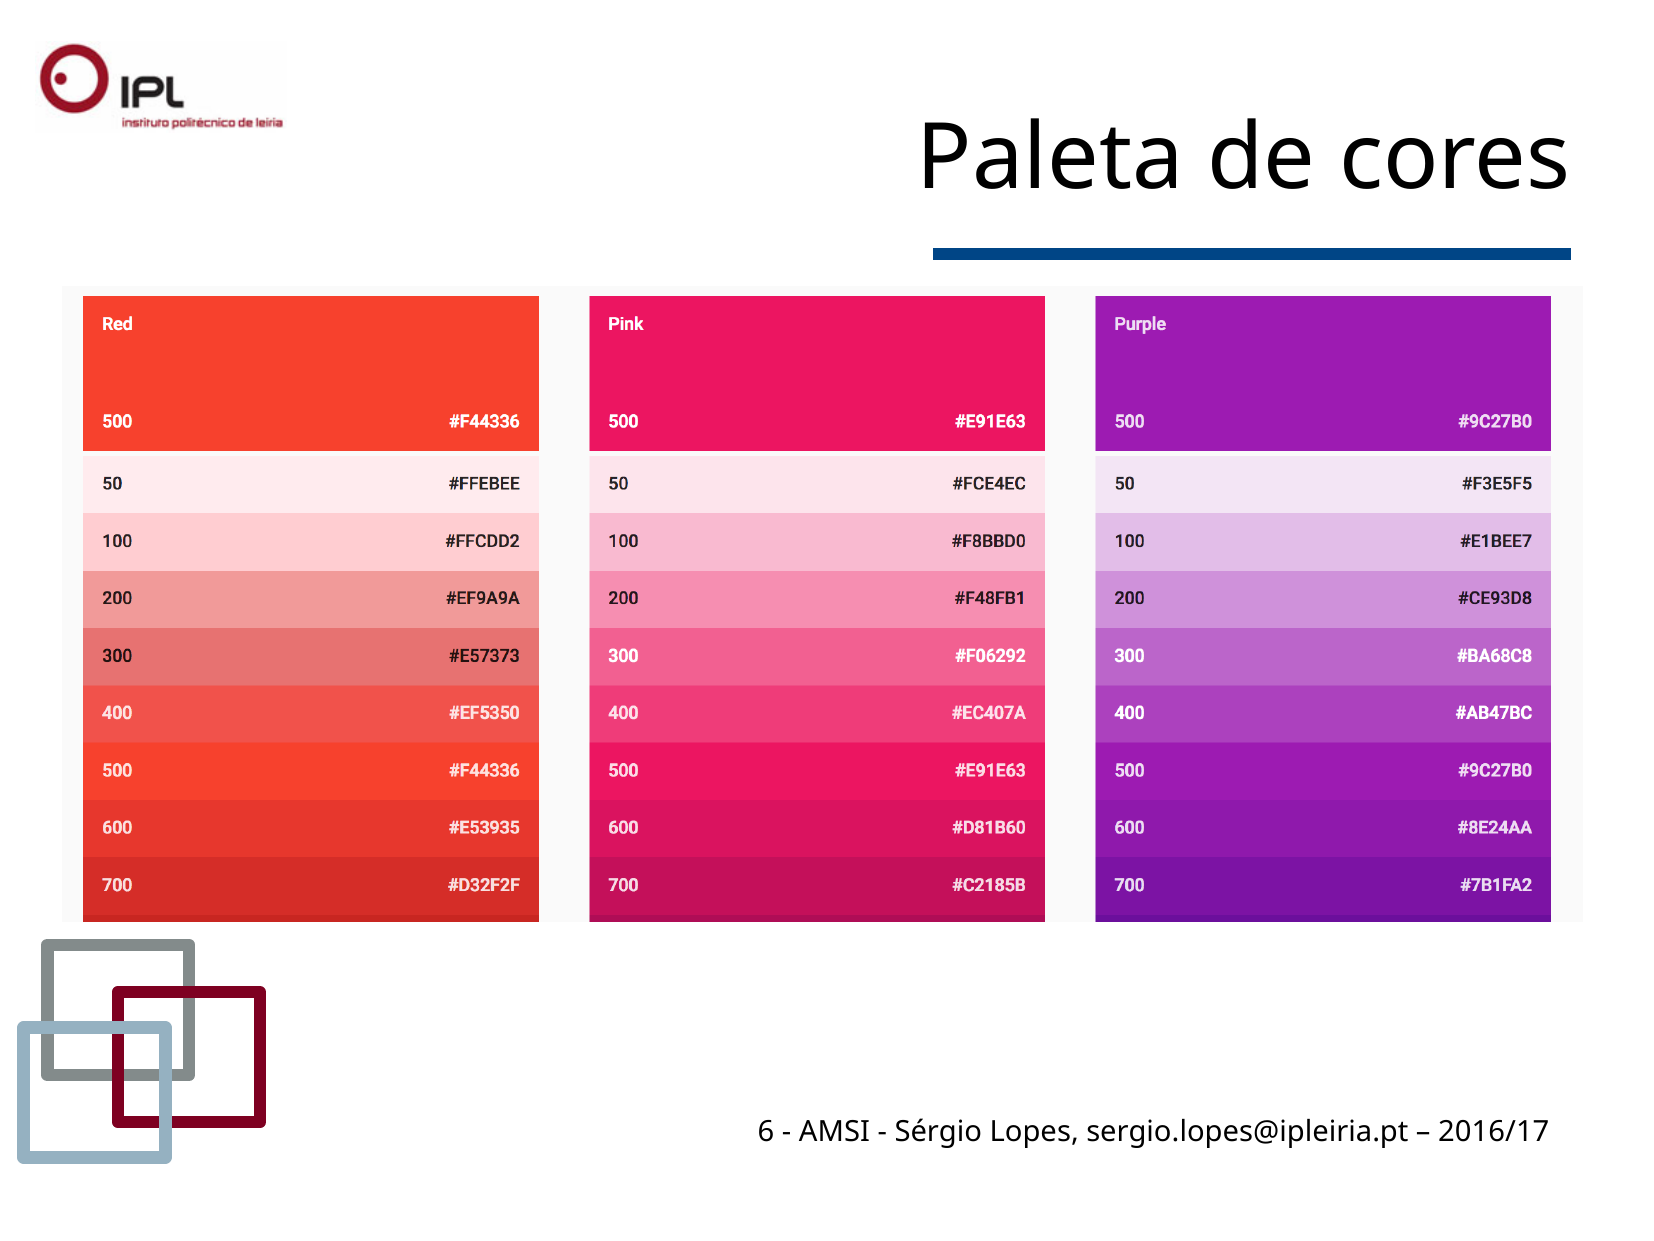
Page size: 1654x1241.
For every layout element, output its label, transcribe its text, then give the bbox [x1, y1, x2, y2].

title Paleta de cores [82, 49, 1571, 257]
text_box 6 - AMSI - Sérgio Lopes, sergio.lopes@ipleiria.pt – 2016/17 [242, 1103, 1565, 1158]
picture [35, 41, 291, 133]
picture [62, 286, 1583, 922]
